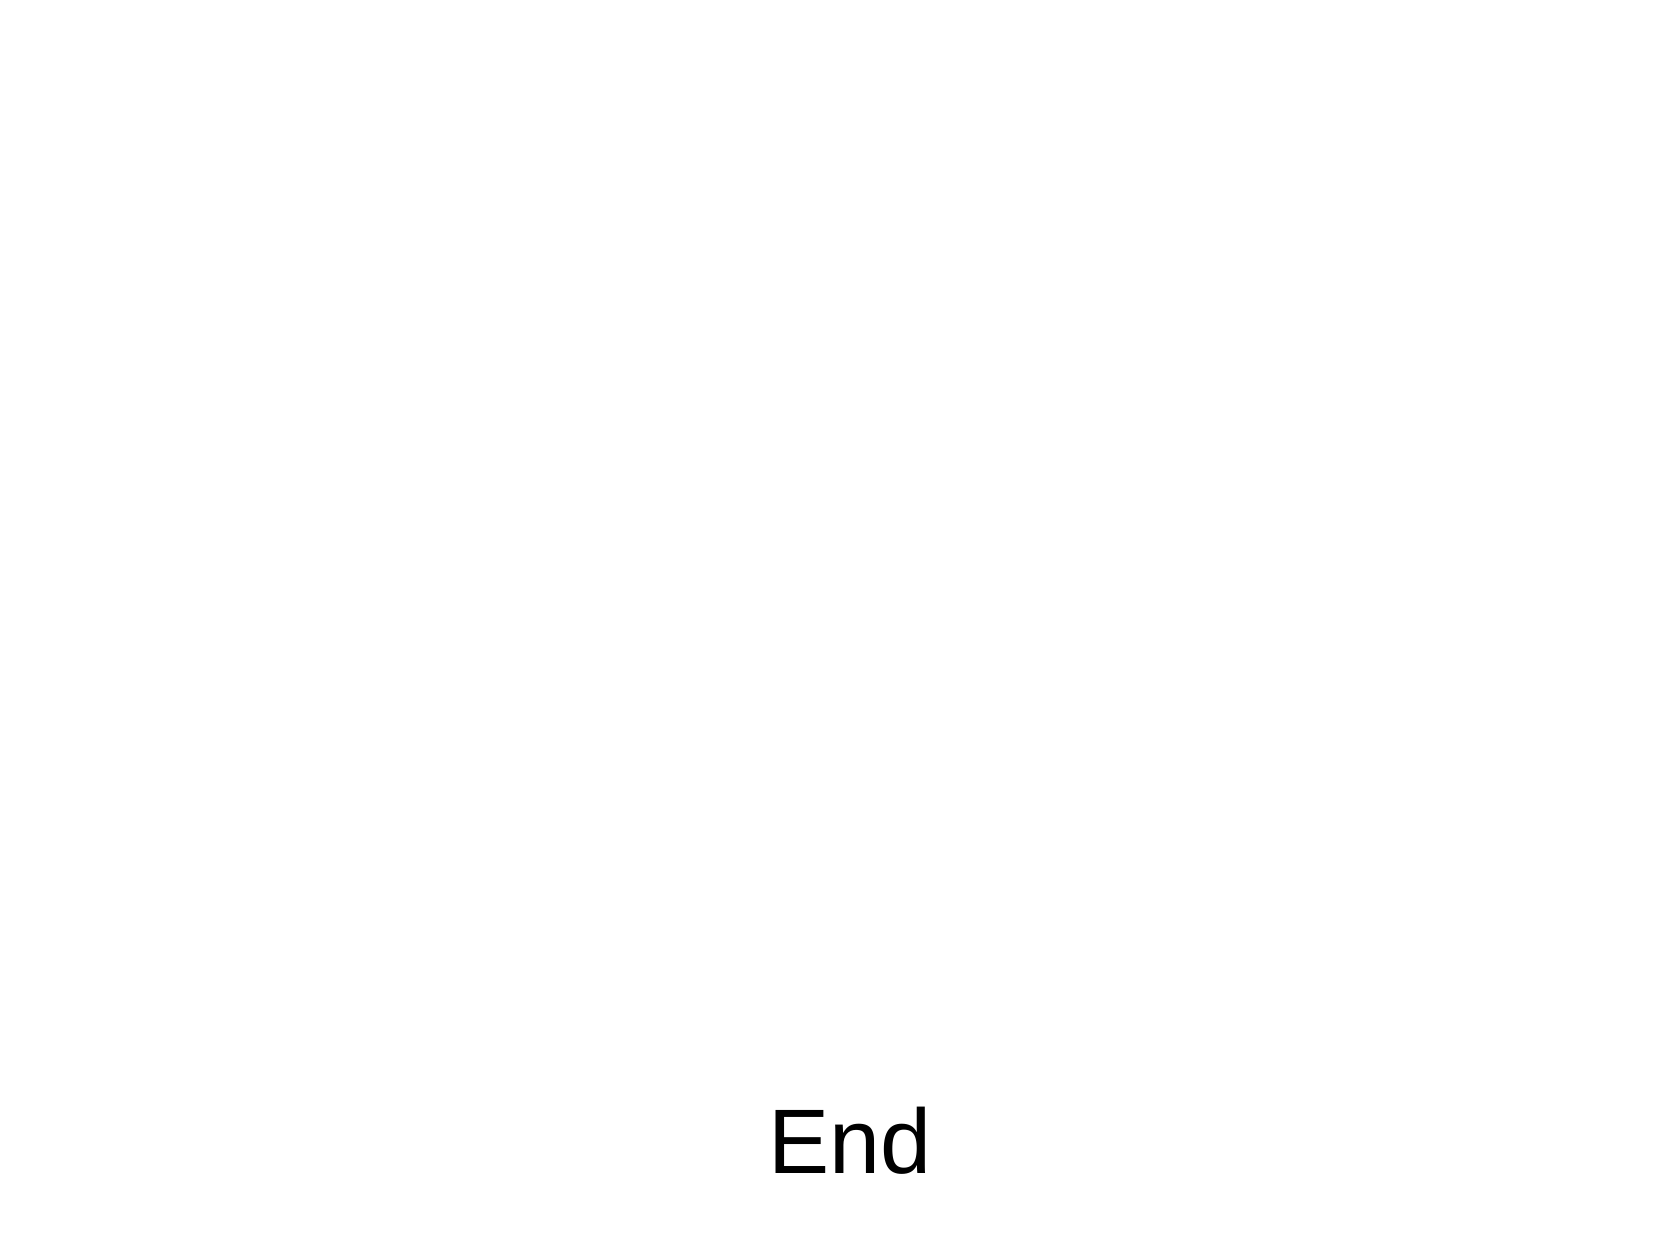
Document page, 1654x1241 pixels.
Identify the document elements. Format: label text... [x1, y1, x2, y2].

title End [106, 1090, 1595, 1193]
